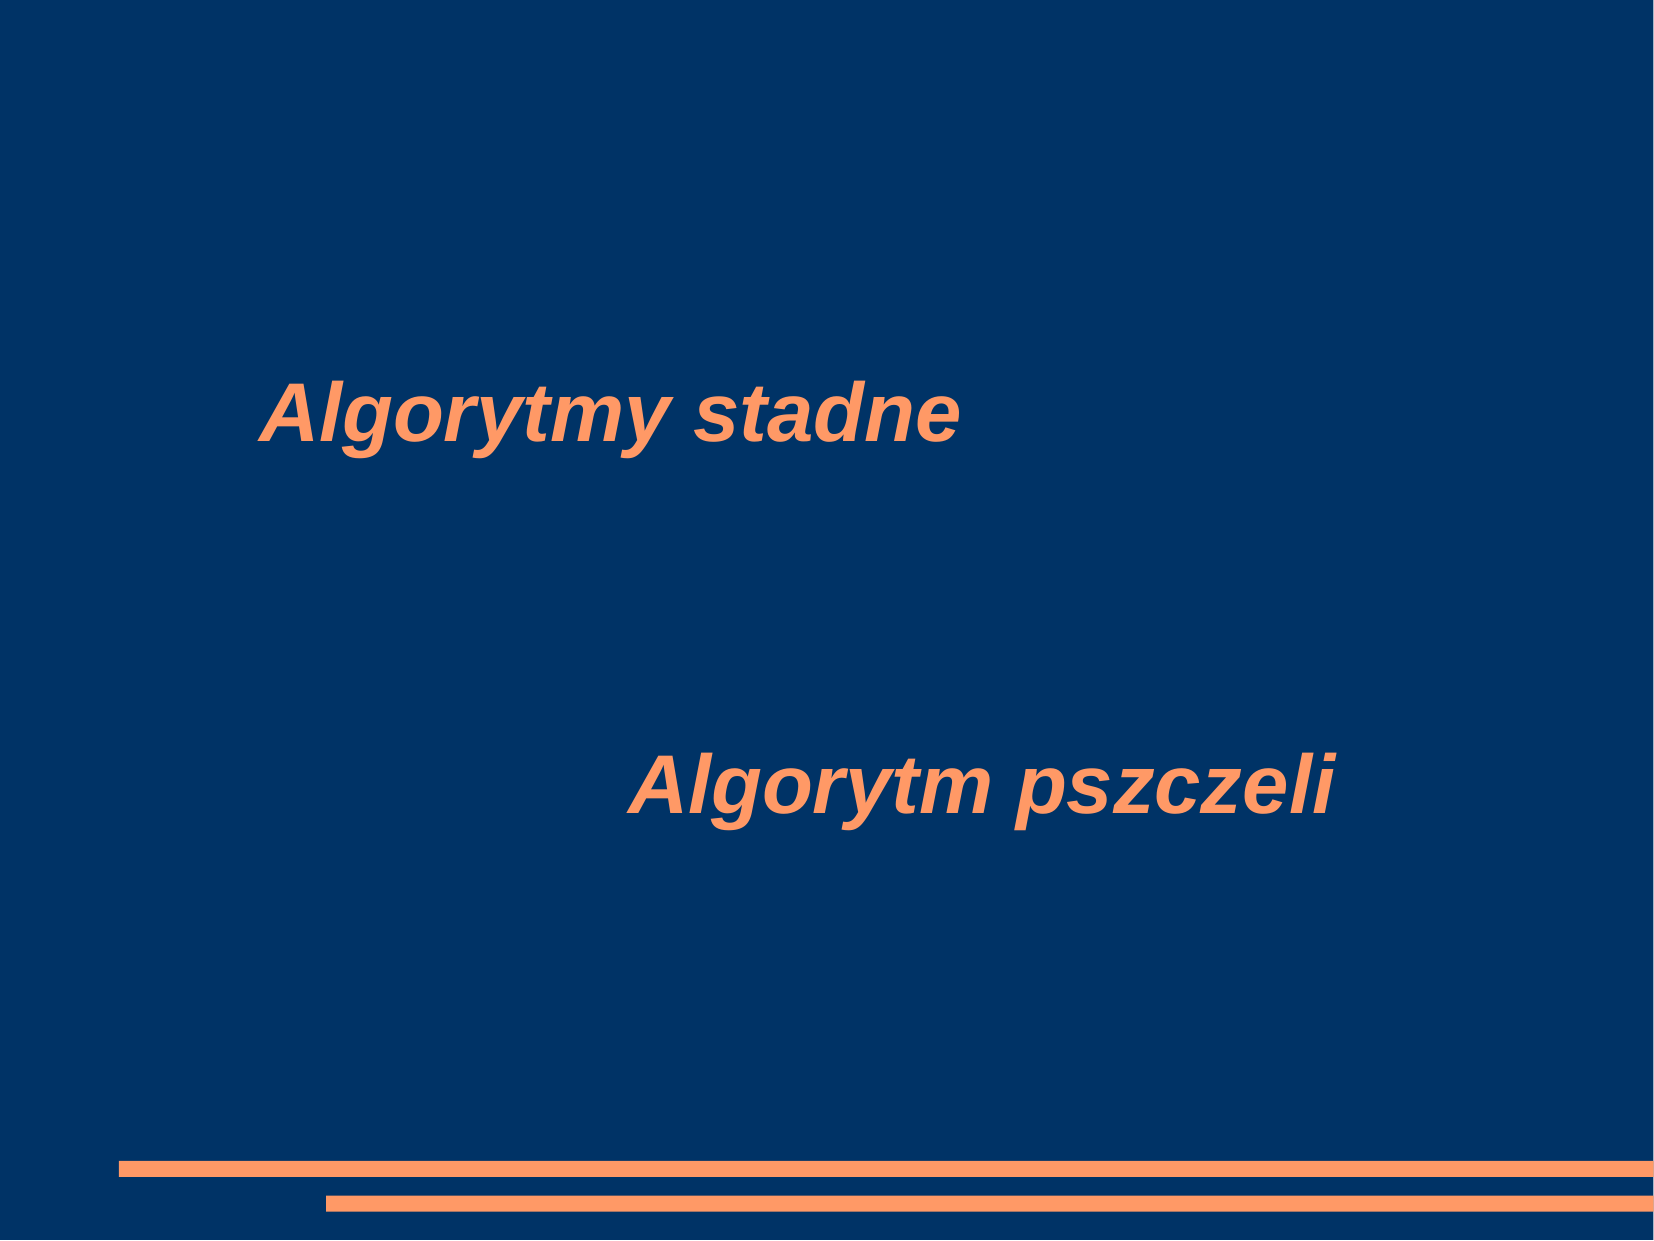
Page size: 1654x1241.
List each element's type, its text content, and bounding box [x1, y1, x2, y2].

title Algorytmy stadne Algorytm pszczeli [111, 366, 1524, 832]
